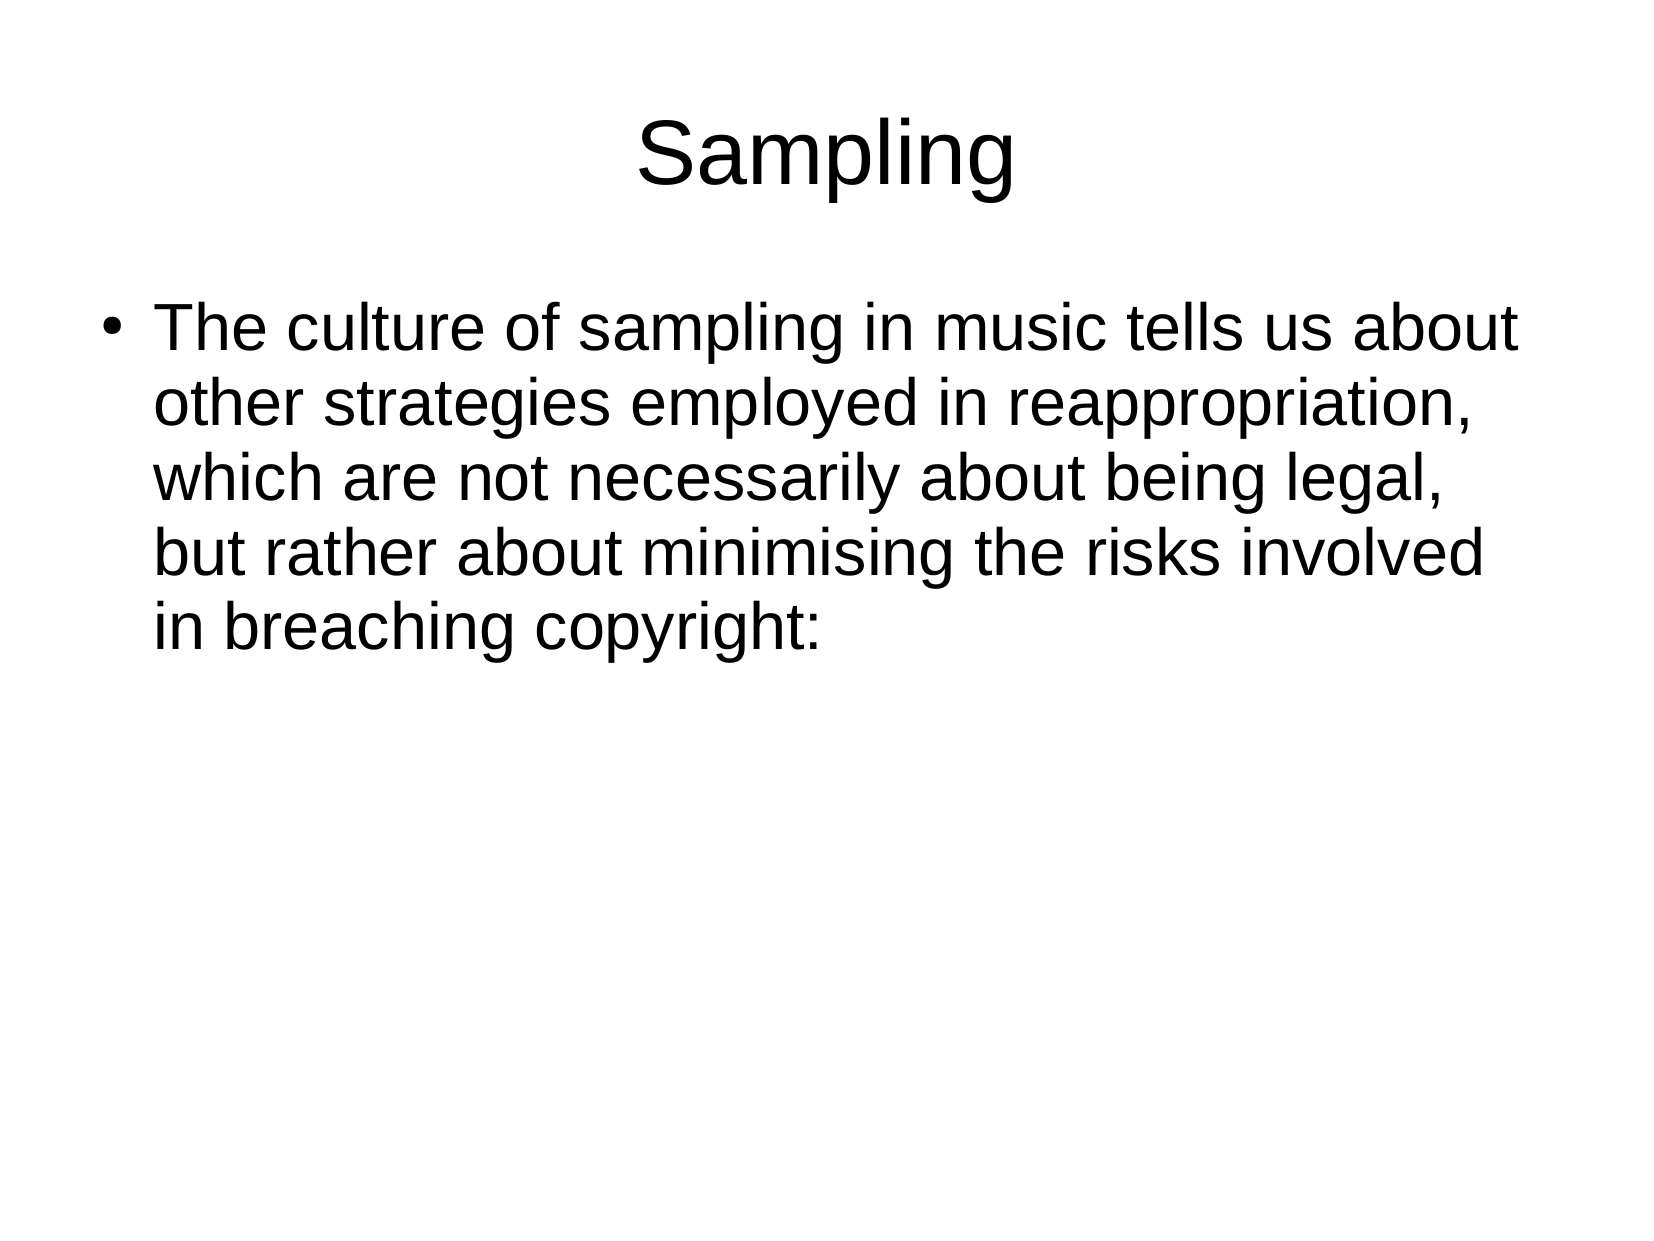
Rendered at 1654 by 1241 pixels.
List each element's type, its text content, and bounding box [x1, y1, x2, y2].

title Sampling [82, 49, 1571, 257]
list The culture of sampling in music tells us about other strategies employed in reappropriation, which are not necessarily about being legal, but rather about minimising the risks involved in breaching copyright: [82, 290, 1538, 1010]
